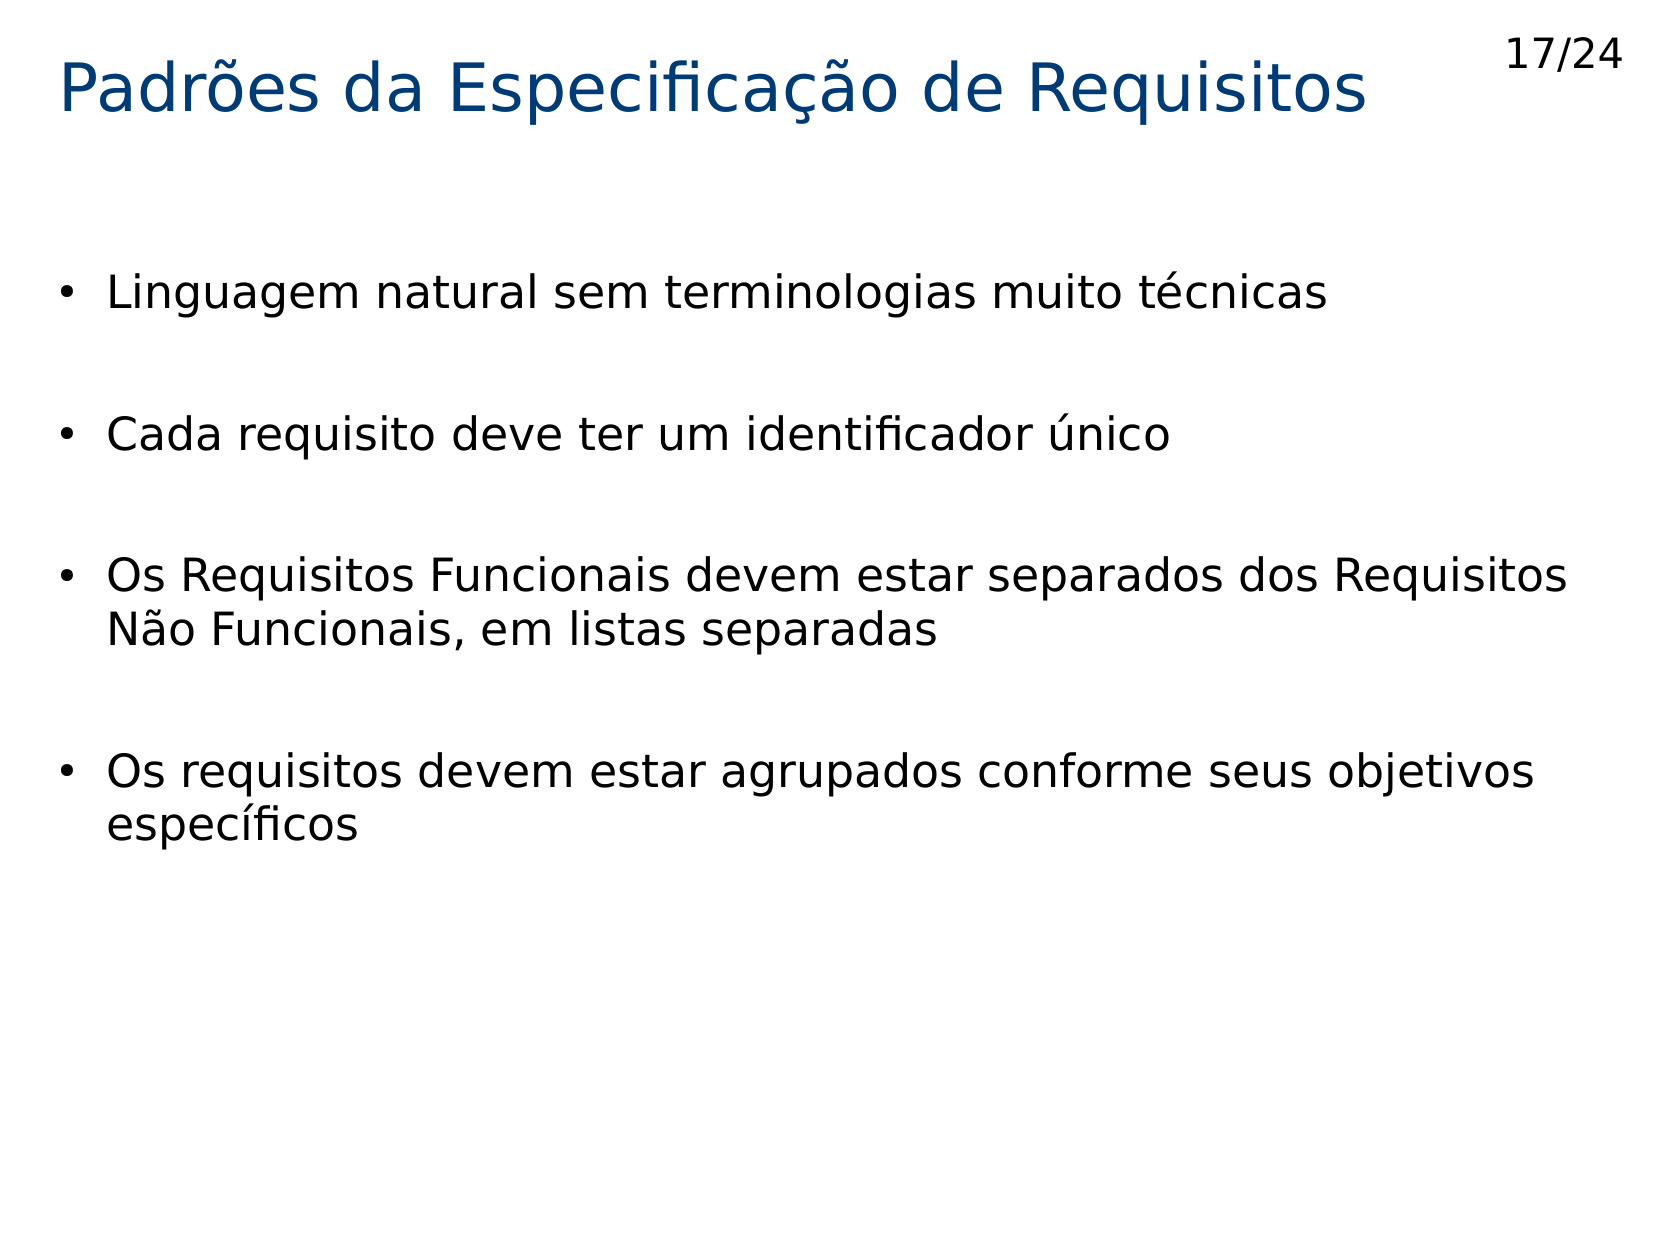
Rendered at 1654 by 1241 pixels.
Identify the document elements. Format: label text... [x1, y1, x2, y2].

title Padrões da Especificação de Requisitos [59, 29, 1506, 148]
list Linguagem natural sem terminologias muito técnicas Cada requisito deve ter um identificador único Os Requisitos Funcionais devem estar separados dos Requisitos Não Funcionais, em listas separadas Os requisitos devem estar agrupados conforme seus objetivos específicos [59, 265, 1625, 1211]
